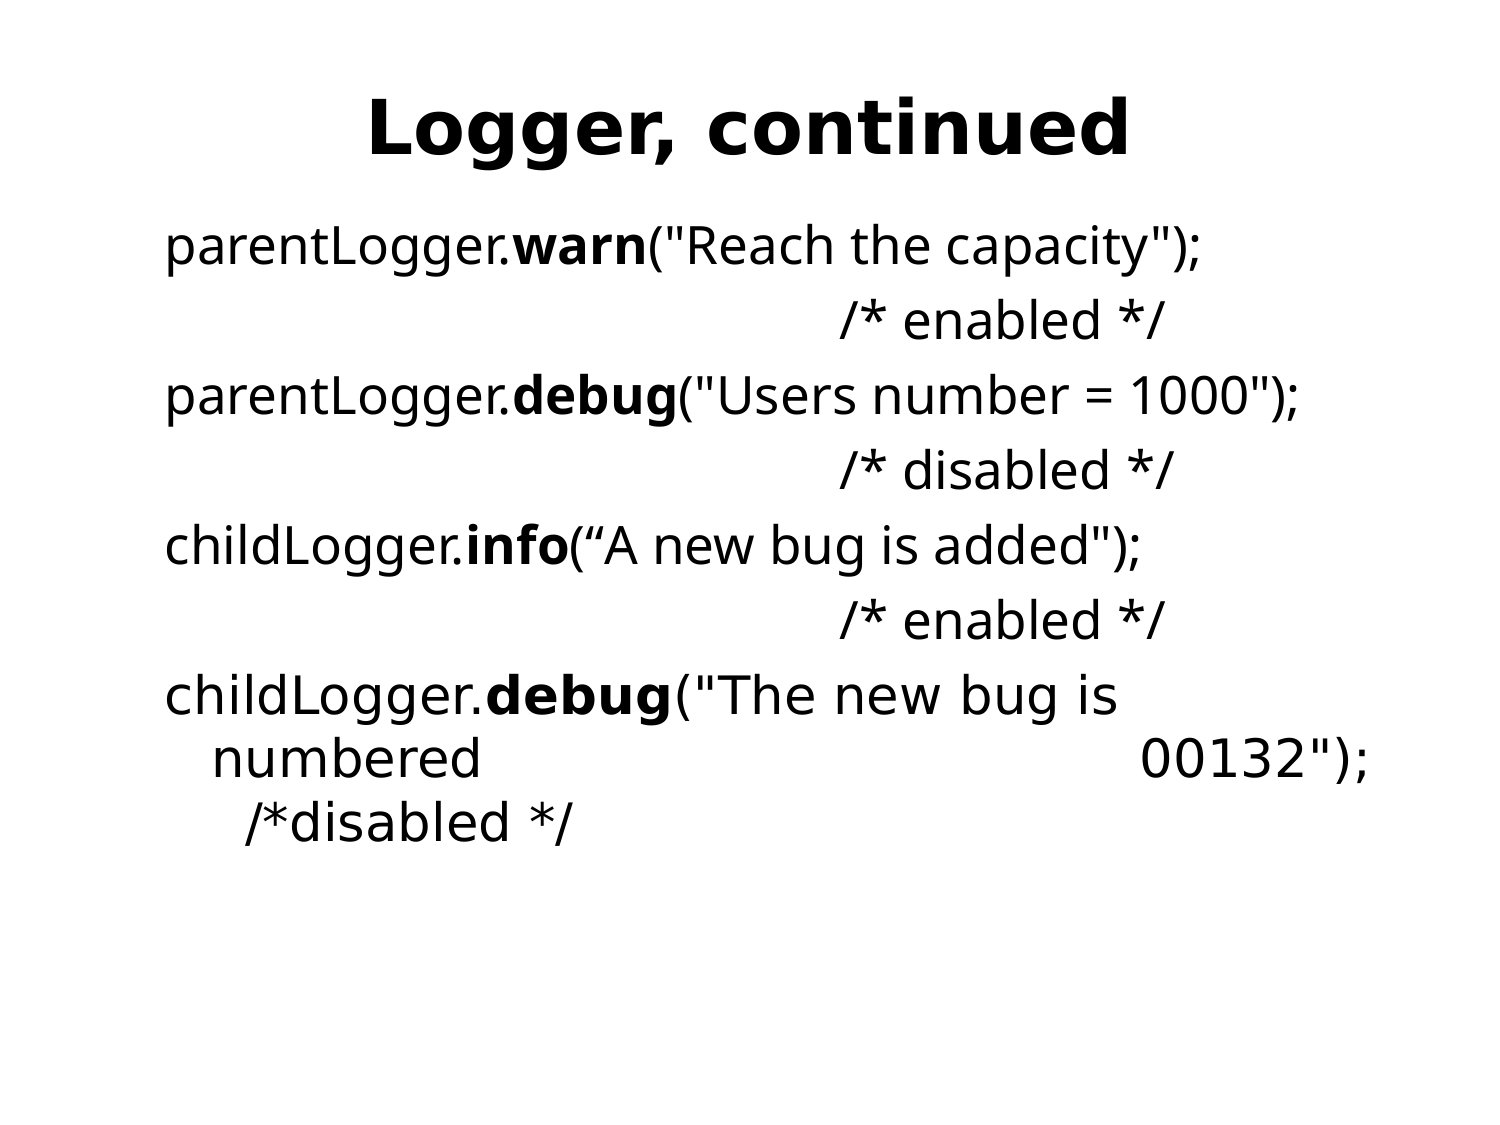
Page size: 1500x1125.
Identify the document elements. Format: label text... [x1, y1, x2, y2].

list parentLogger.warn("Reach the capacity"); /* enabled */ parentLogger.debug("Users number = 1000"); /* disabled */ childLogger.info(“A new bug is added"); /* enabled */ childLogger.debug("The new bug is numbered 00132"); /*disabled */ [75, 204, 1395, 1075]
title Logger, continued [75, 44, 1425, 177]
